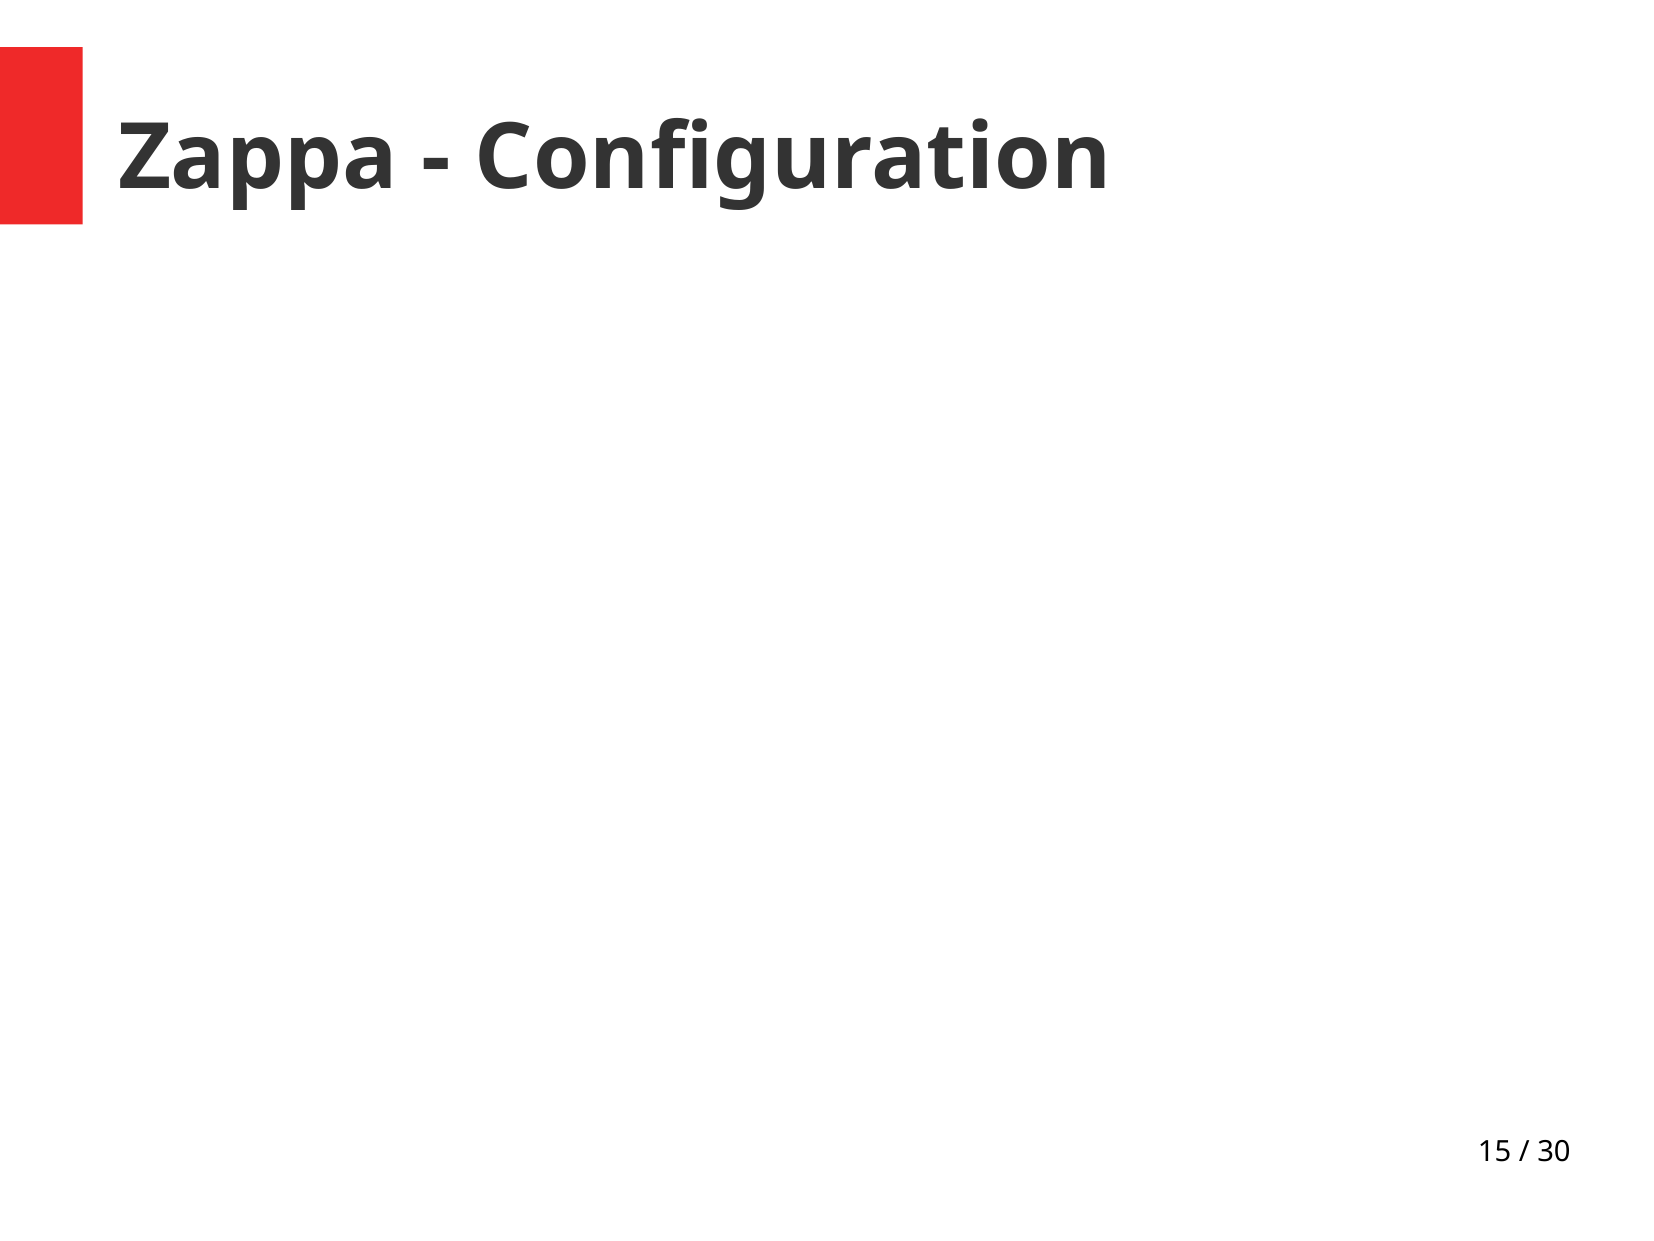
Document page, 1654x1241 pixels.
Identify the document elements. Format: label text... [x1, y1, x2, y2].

title Zappa - Configuration [118, 49, 1571, 257]
